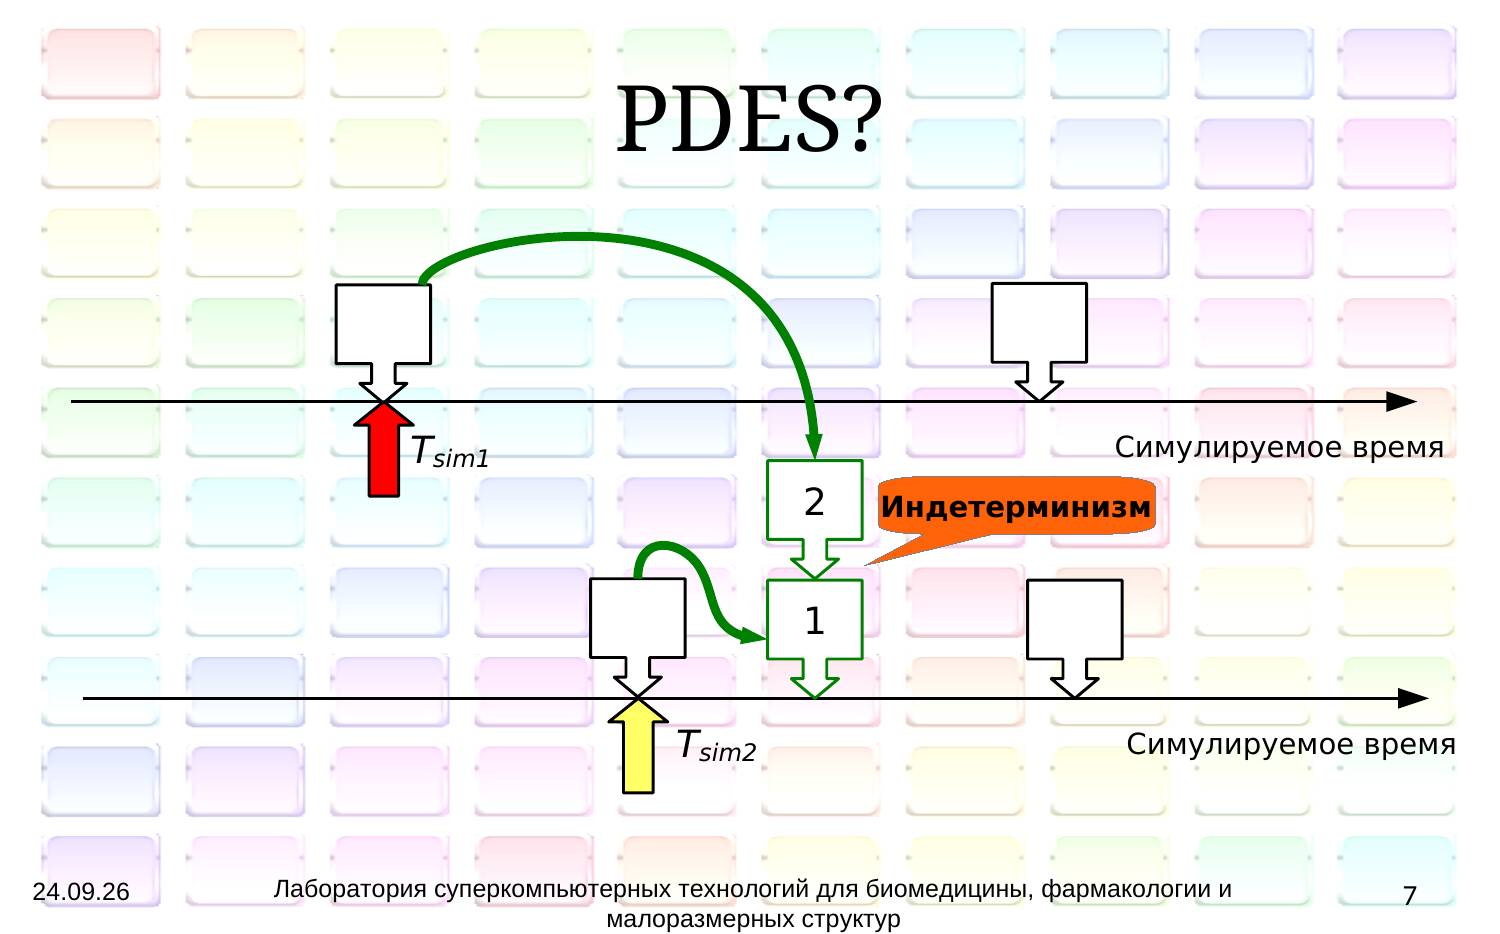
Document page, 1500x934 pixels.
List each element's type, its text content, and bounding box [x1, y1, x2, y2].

text_box [336, 284, 431, 497]
text_box Индетерминизм [864, 476, 1156, 566]
text_box 14.04.14 [17, 868, 184, 918]
text_box Симулируемое время [1098, 419, 1464, 473]
text_box [1027, 580, 1123, 699]
text_box Лаборатория суперкомпьютерных технологий для биомедицины, фармакологии и малоразмерных структур [171, 864, 1338, 915]
picture [0, 0, 1500, 934]
text_box 2 [767, 460, 863, 579]
title PDES? [75, 37, 1426, 193]
text_box <номер> [1387, 868, 1473, 918]
text_box [608, 698, 660, 793]
text_box [992, 283, 1087, 402]
text_box 1 [767, 580, 863, 699]
text_box Tsim1 [393, 413, 508, 496]
text_box Симулируемое время [1110, 716, 1475, 770]
text_box Tsim2 [660, 707, 775, 789]
text_box [590, 578, 686, 697]
